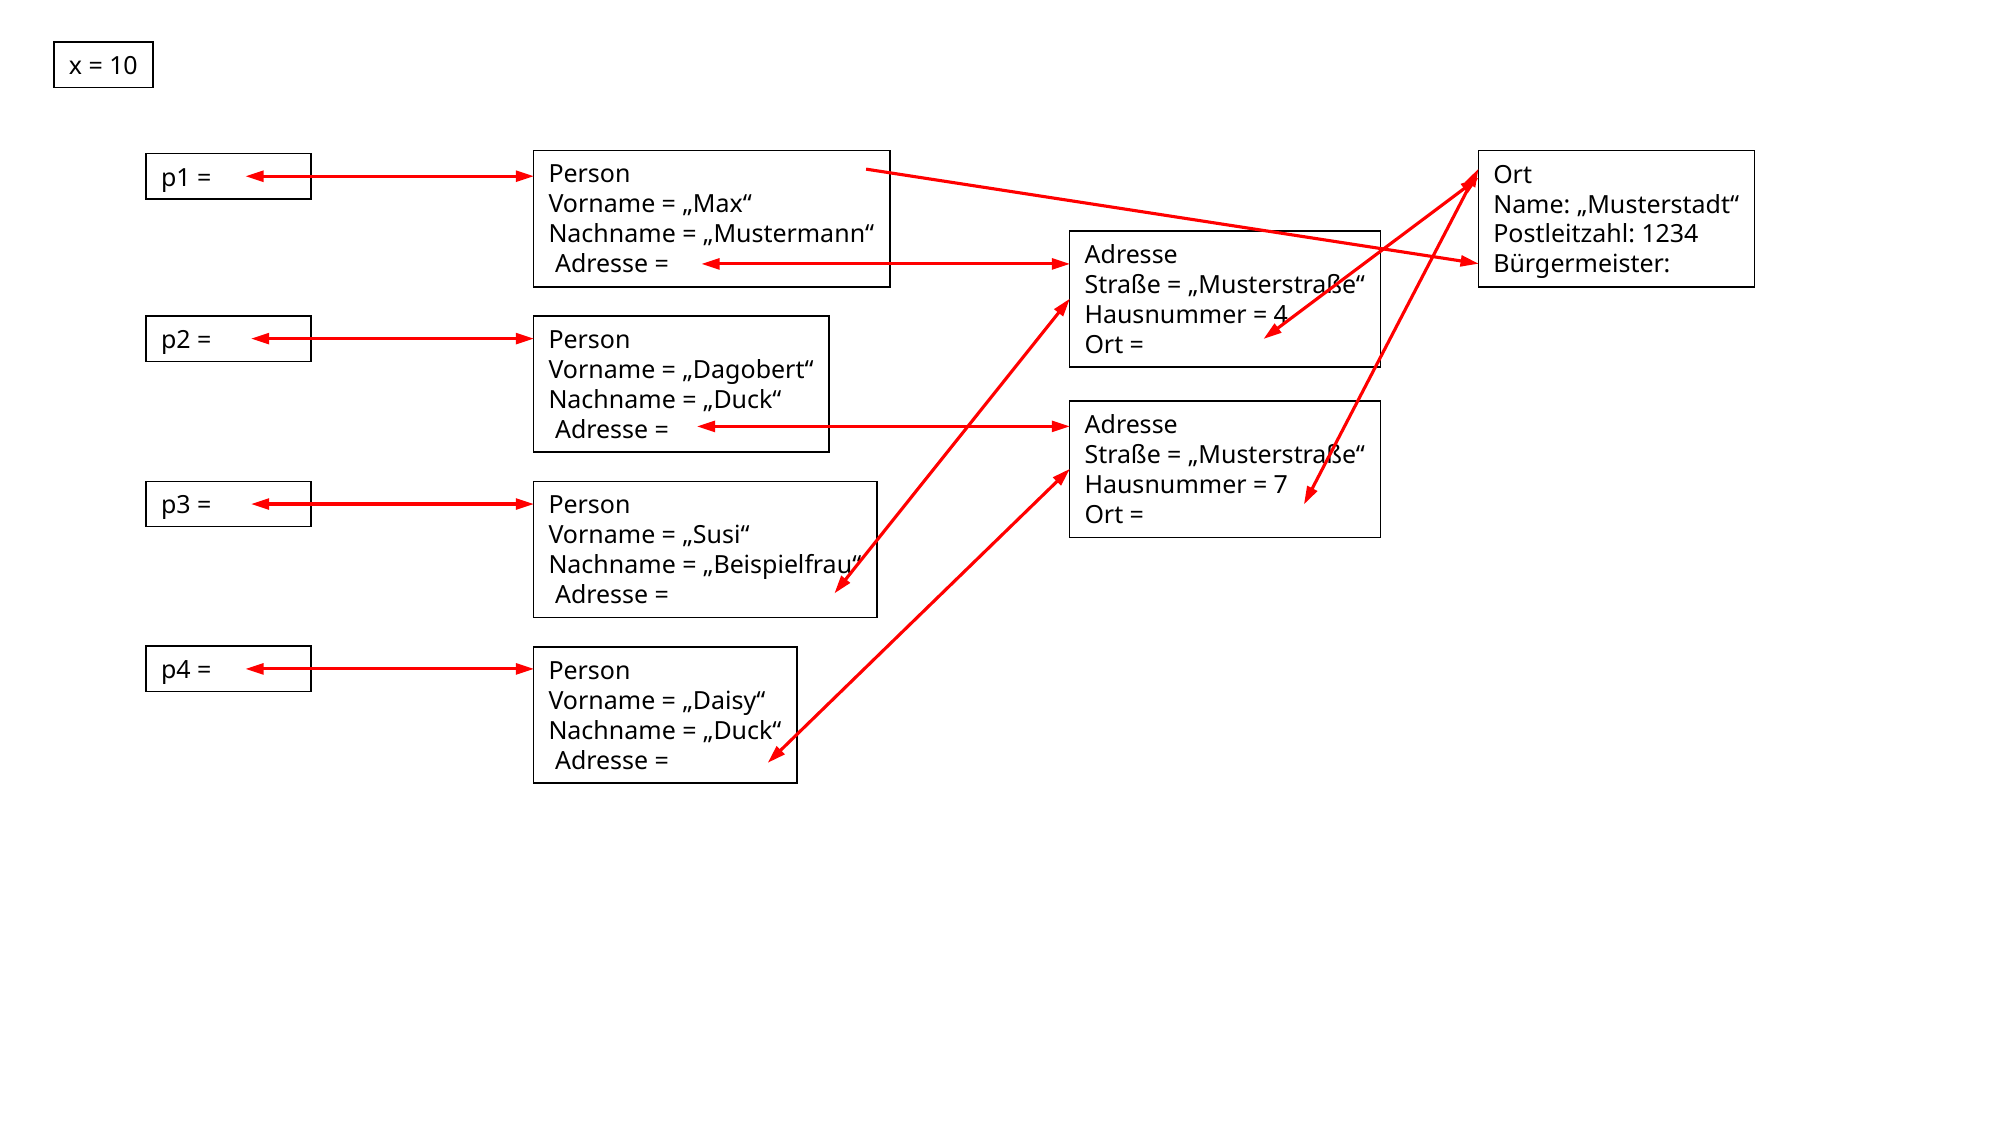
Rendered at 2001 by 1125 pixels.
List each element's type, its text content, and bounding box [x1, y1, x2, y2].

text_box p2 = [145, 315, 291, 362]
text_box Person Vorname = „Susi“ Nachname = „Beispielfrau“ Adresse = [533, 481, 862, 618]
text_box Person Vorname = „Daisy“ Nachname = „Duck“ Adresse = [533, 646, 789, 784]
text_box x = 10 [53, 42, 146, 88]
text_box Adresse Straße = „Musterstraße“ Hausnummer = 4 Ort = [1278, 230, 1362, 243]
text_box Person Vorname = „Dagobert“ Nachname = „Duck“ Adresse = [533, 315, 810, 453]
text_box p1 = [145, 153, 291, 199]
text_box Adresse Straße = „Musterstraße“ Hausnummer = 7 Ort = [1069, 400, 1362, 538]
text_box Ort Name: „Musterstadt“ Postleitzahl: 1234 Bürgermeister: [1478, 150, 1740, 287]
text_box Adresse Straße = „Musterstraße“ Hausnummer = 4 Ort = [1069, 230, 1362, 368]
text_box p3 = [145, 481, 291, 527]
text_box p4 = [145, 646, 291, 692]
text_box Person Vorname = „Max“ Nachname = „Mustermann“ Adresse = [533, 150, 871, 287]
